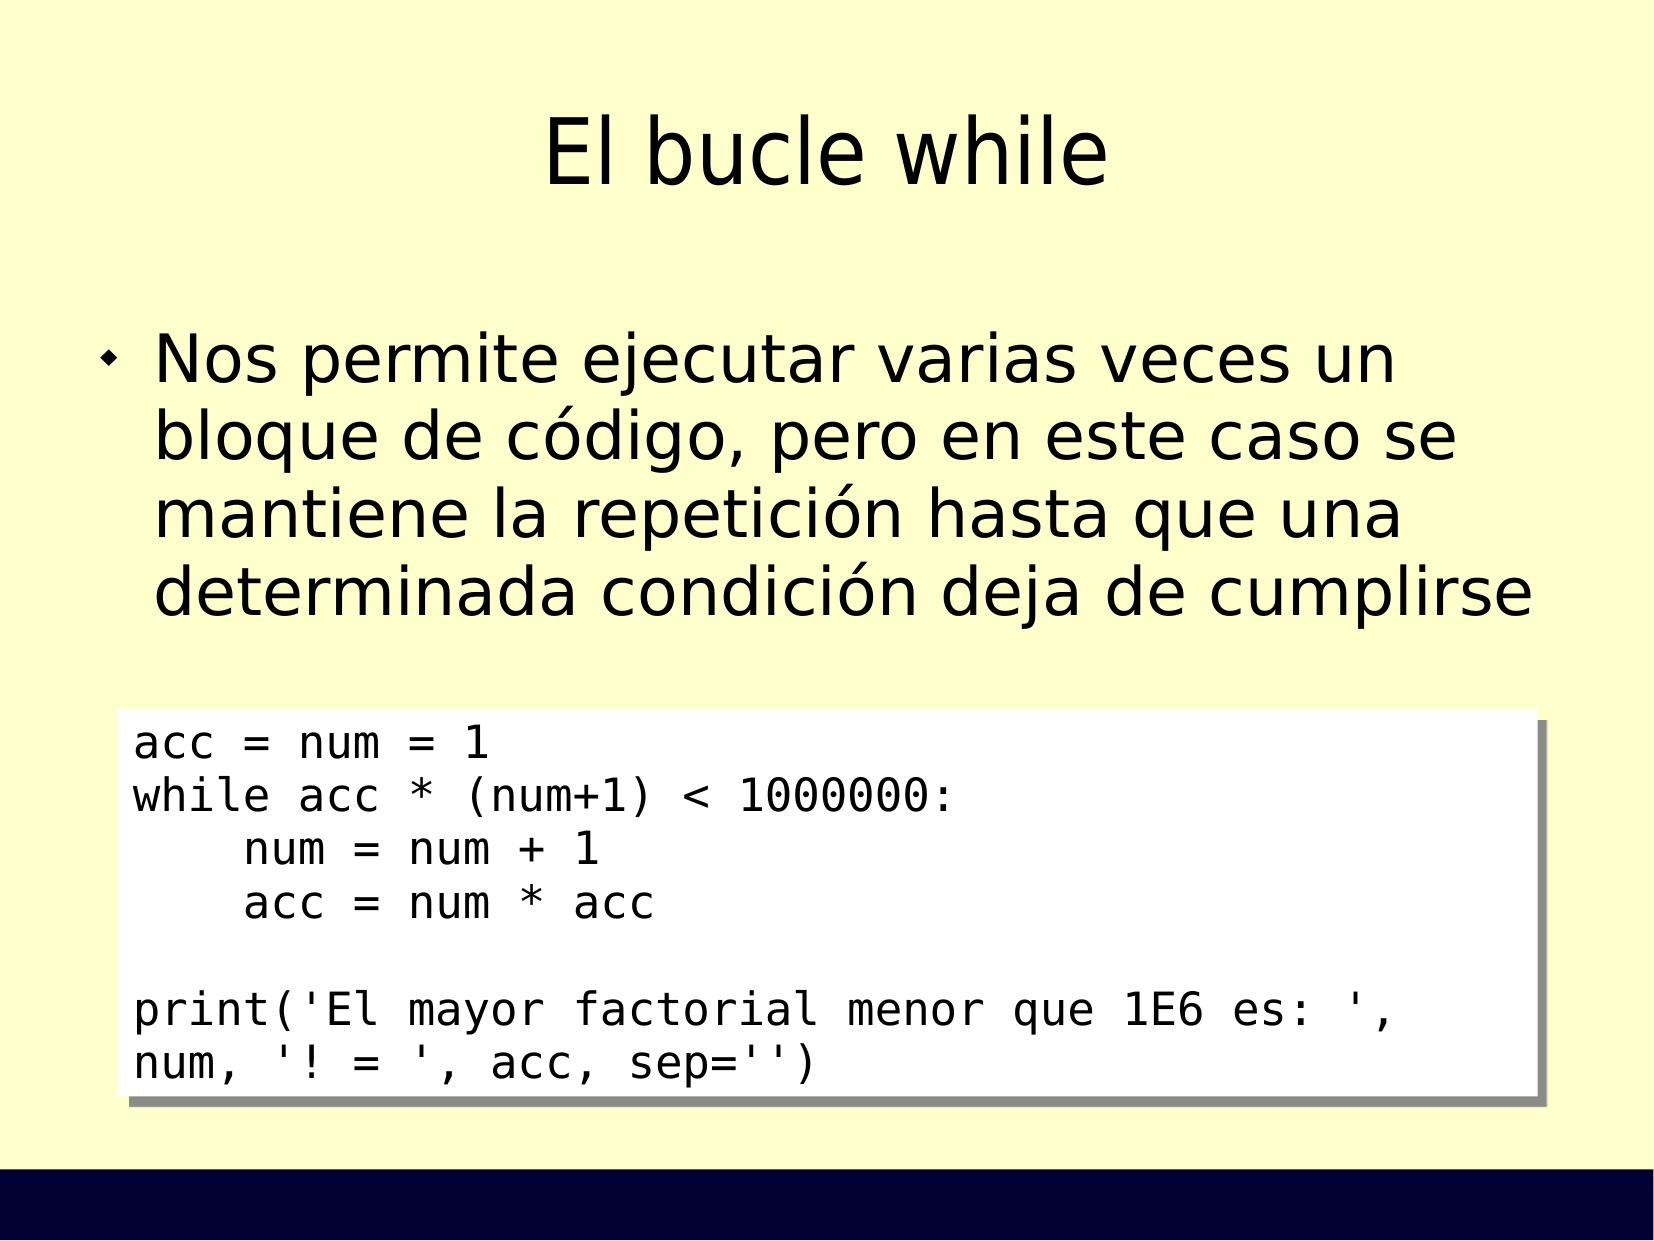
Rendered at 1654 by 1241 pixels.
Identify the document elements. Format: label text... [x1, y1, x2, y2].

title El bucle while [82, 49, 1571, 257]
text_box acc = num = 1 while acc * (num+1) < 1000000: num = num + 1 acc = num * acc print('El mayor factorial menor que 1E6 es: ', num, '! = ', acc, sep='') [118, 708, 1538, 1097]
list Nos permite ejecutar varias veces un bloque de código, pero en este caso se mantiene la repetición hasta que una determinada condición deja de cumplirse [82, 290, 1538, 662]
